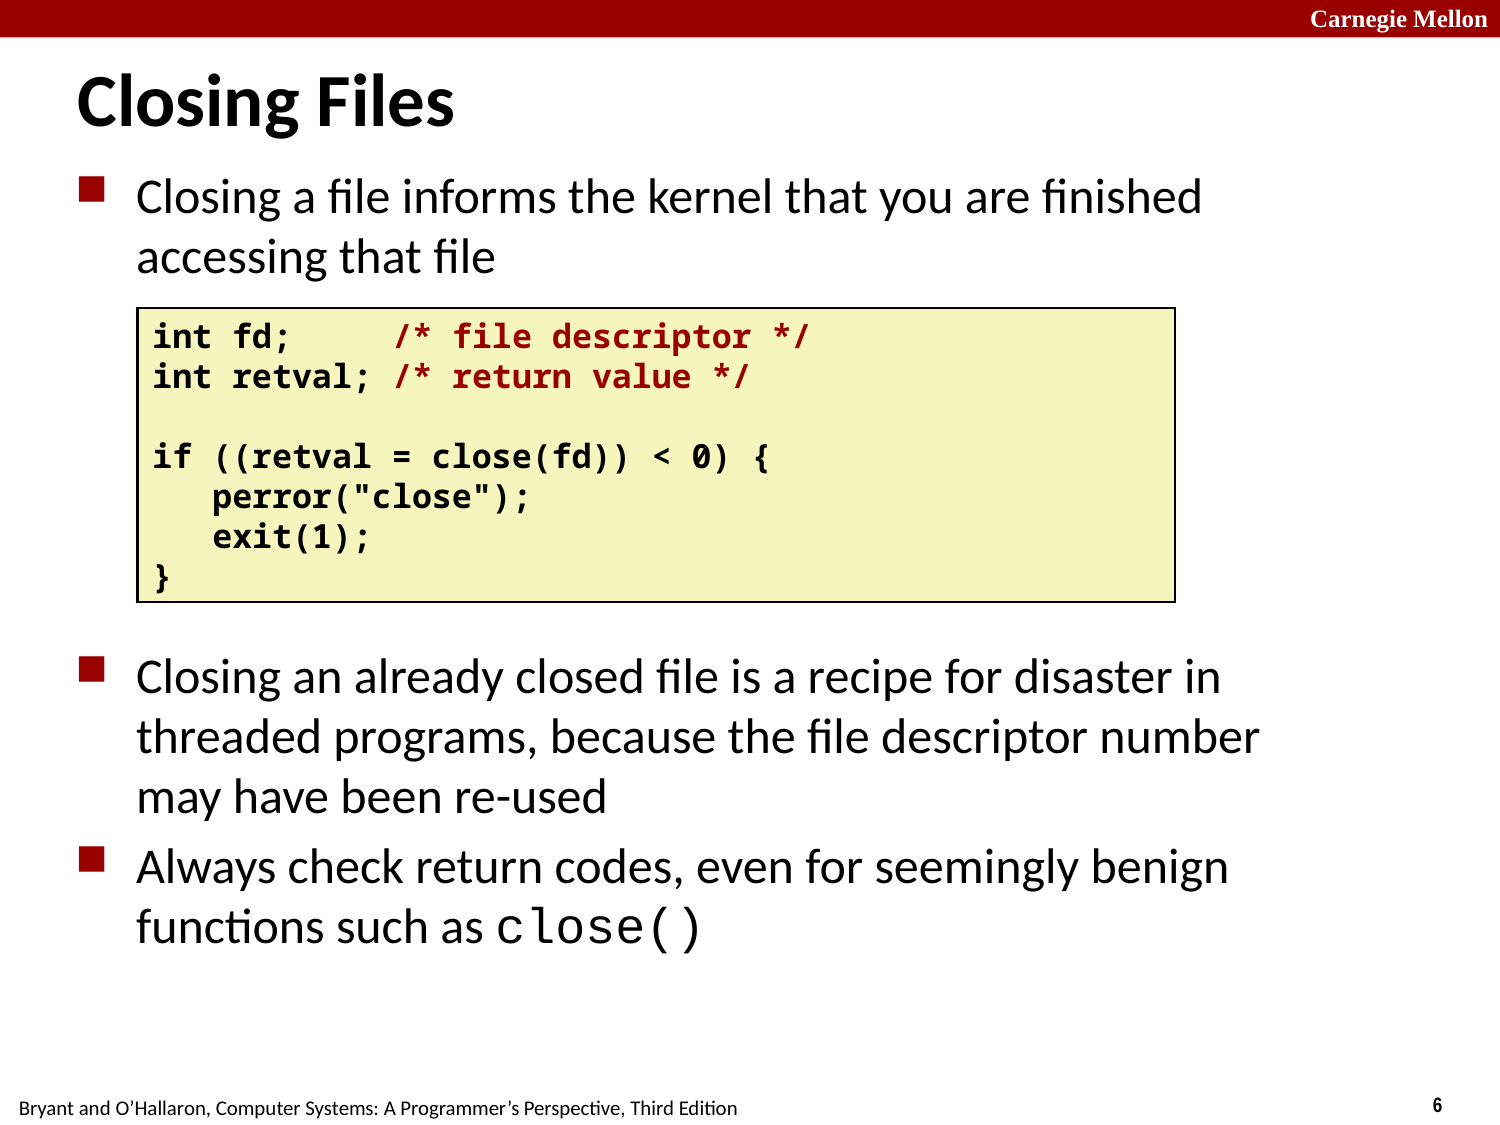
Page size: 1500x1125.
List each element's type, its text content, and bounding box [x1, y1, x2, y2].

text_box Closing a file informs the kernel that you are finished accessing that file Closing an already closed file is a recipe for disaster in threaded programs, because the file descriptor number may have been re-used Always check return codes, even for seemingly benign functions such as close() [65, 156, 1361, 972]
text_box int fd; /* file descriptor */ int retval; /* return value */ if ((retval = close(fd)) < 0) { perror("close"); exit(1); } [137, 307, 1175, 603]
text_box Closing Files [62, 33, 1308, 159]
